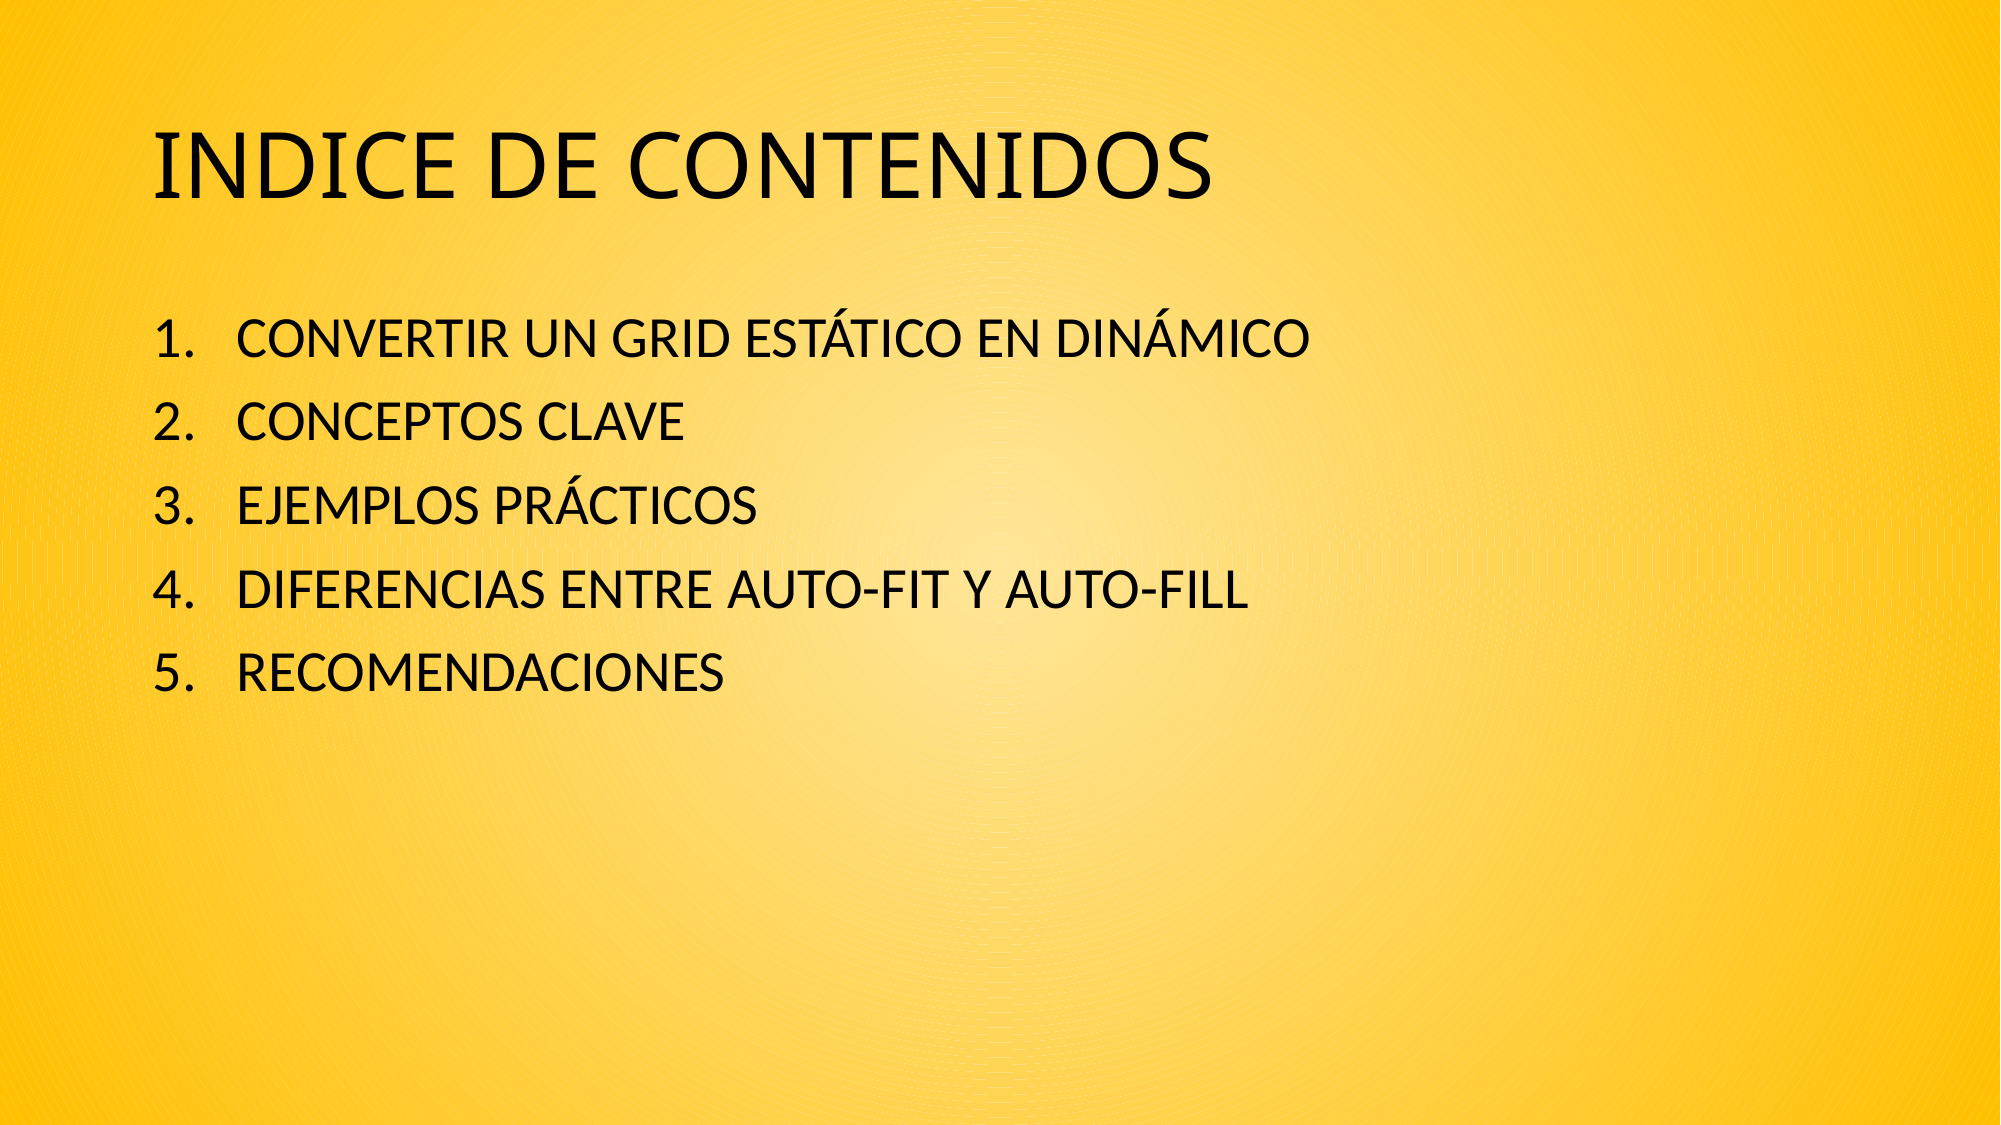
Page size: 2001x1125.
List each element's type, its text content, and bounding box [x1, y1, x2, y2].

title INDICE DE CONTENIDOS [137, 59, 1863, 278]
list CONVERTIR UN GRID ESTÁTICO EN DINÁMICO CONCEPTOS CLAVE EJEMPLOS PRÁCTICOS DIFERENCIAS ENTRE AUTO-FIT Y AUTO-FILL RECOMENDACIONES [137, 299, 1863, 1014]
